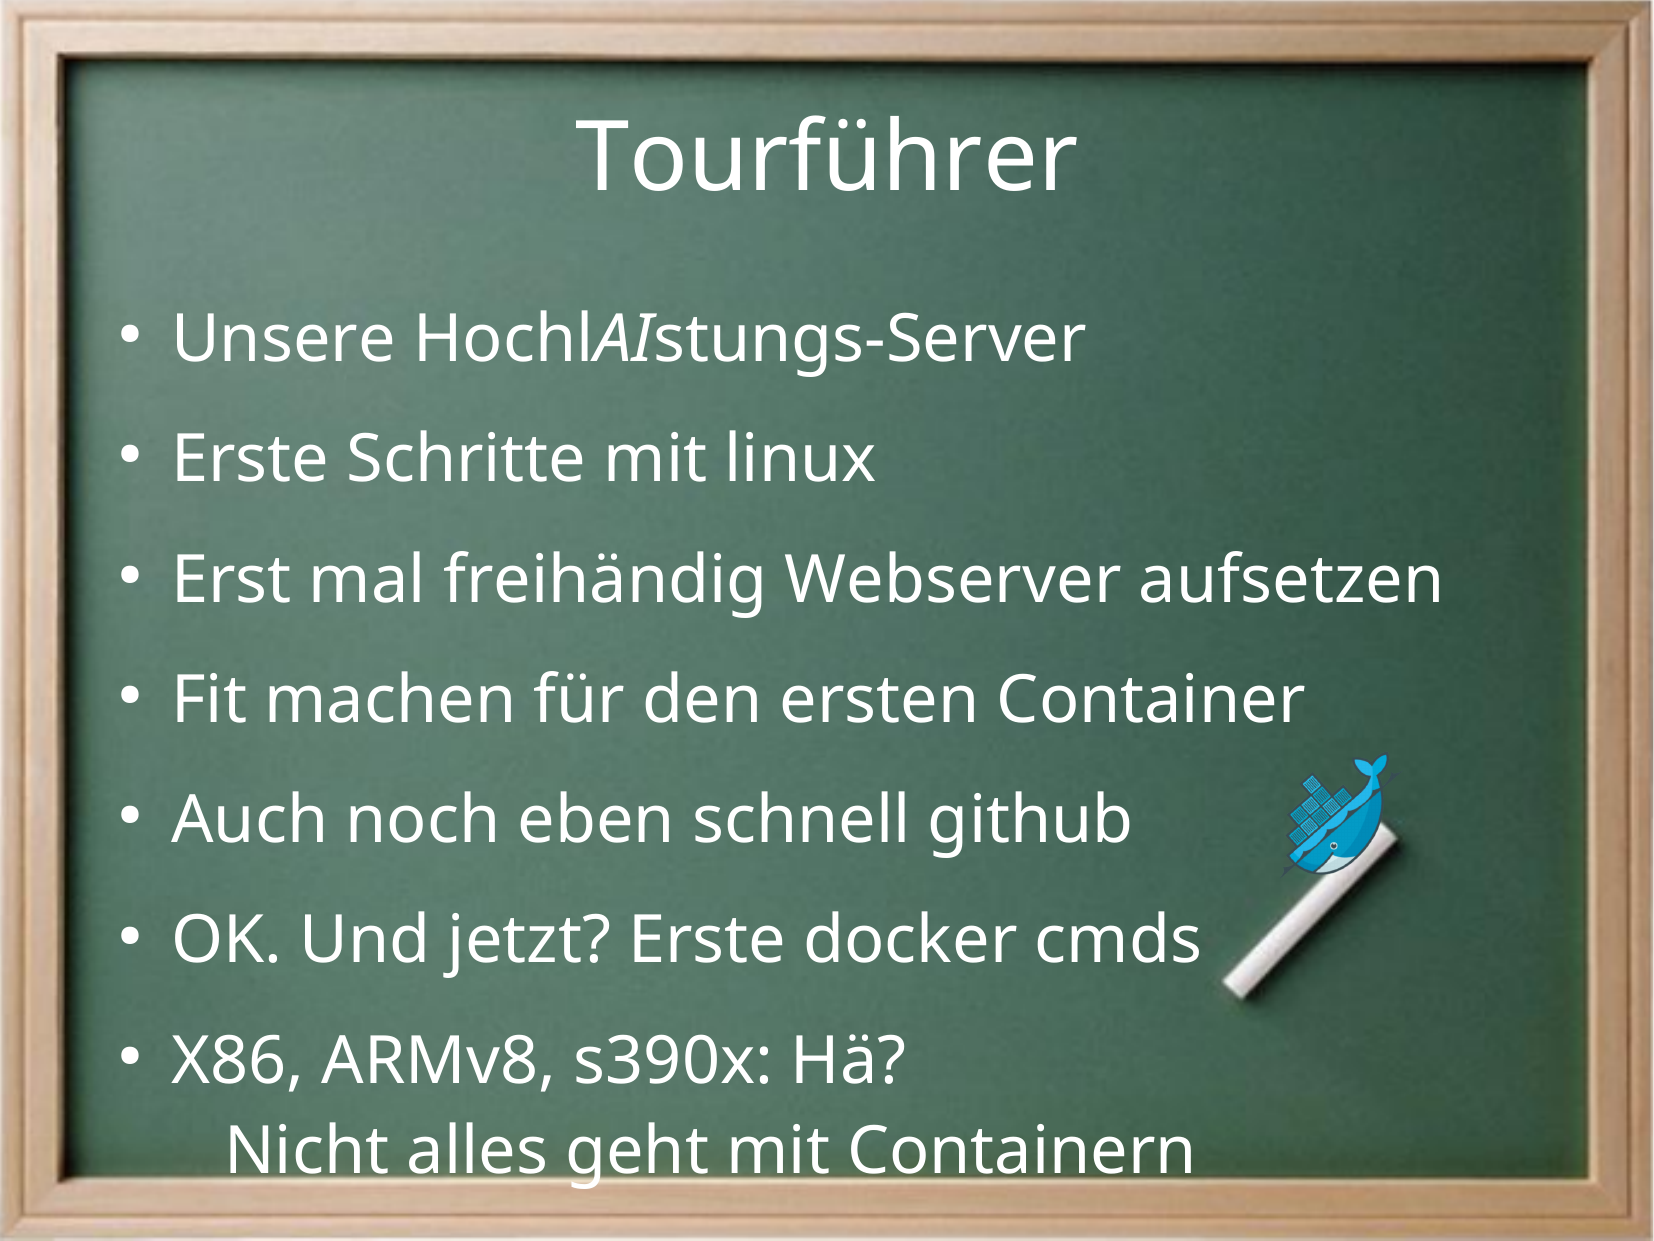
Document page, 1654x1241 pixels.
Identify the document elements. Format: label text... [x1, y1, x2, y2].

list Unsere HochlAIstungs-Server Erste Schritte mit linux Erst mal freihändig Webserver aufsetzen Fit machen für den ersten Container Auch noch eben schnell github OK. Und jetzt? Erste docker cmds X86, ARMv8, s390x: Hä? Nicht alles geht mit Containern [82, 290, 1571, 1109]
picture [0, 0, 1654, 1241]
title Tourführer [82, 49, 1571, 257]
